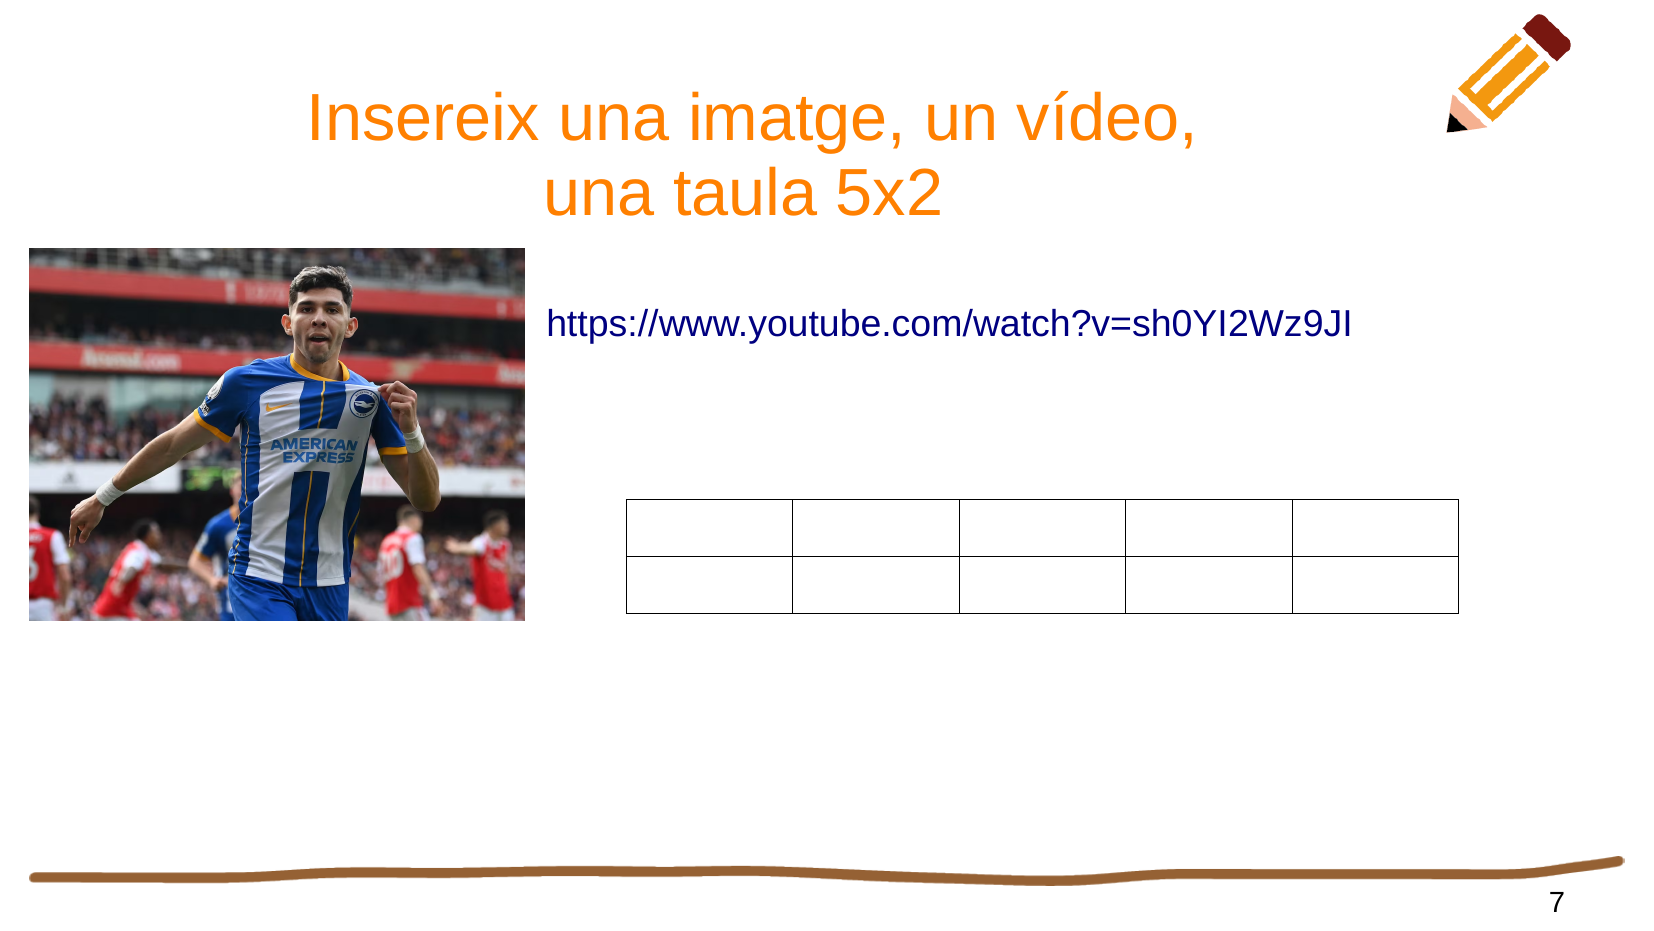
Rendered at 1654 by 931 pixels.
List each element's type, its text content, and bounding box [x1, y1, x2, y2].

picture [29, 248, 525, 621]
table_header [1293, 500, 1458, 556]
table_header [793, 500, 959, 556]
text_box https://www.youtube.com/watch?v=sh0YI2Wz9JI [531, 295, 1654, 388]
text_box Insereix una imatge, un vídeo, una taula 5x2 [236, 72, 1270, 238]
picture [1446, 14, 1571, 133]
table_header [960, 500, 1125, 556]
table_header [1126, 500, 1292, 556]
table_cell [960, 557, 1125, 613]
table_cell [627, 557, 792, 613]
table_cell [1126, 557, 1292, 613]
table_header [627, 500, 792, 556]
table_cell [1293, 557, 1458, 613]
picture [29, 856, 1625, 886]
table_cell [793, 557, 959, 613]
